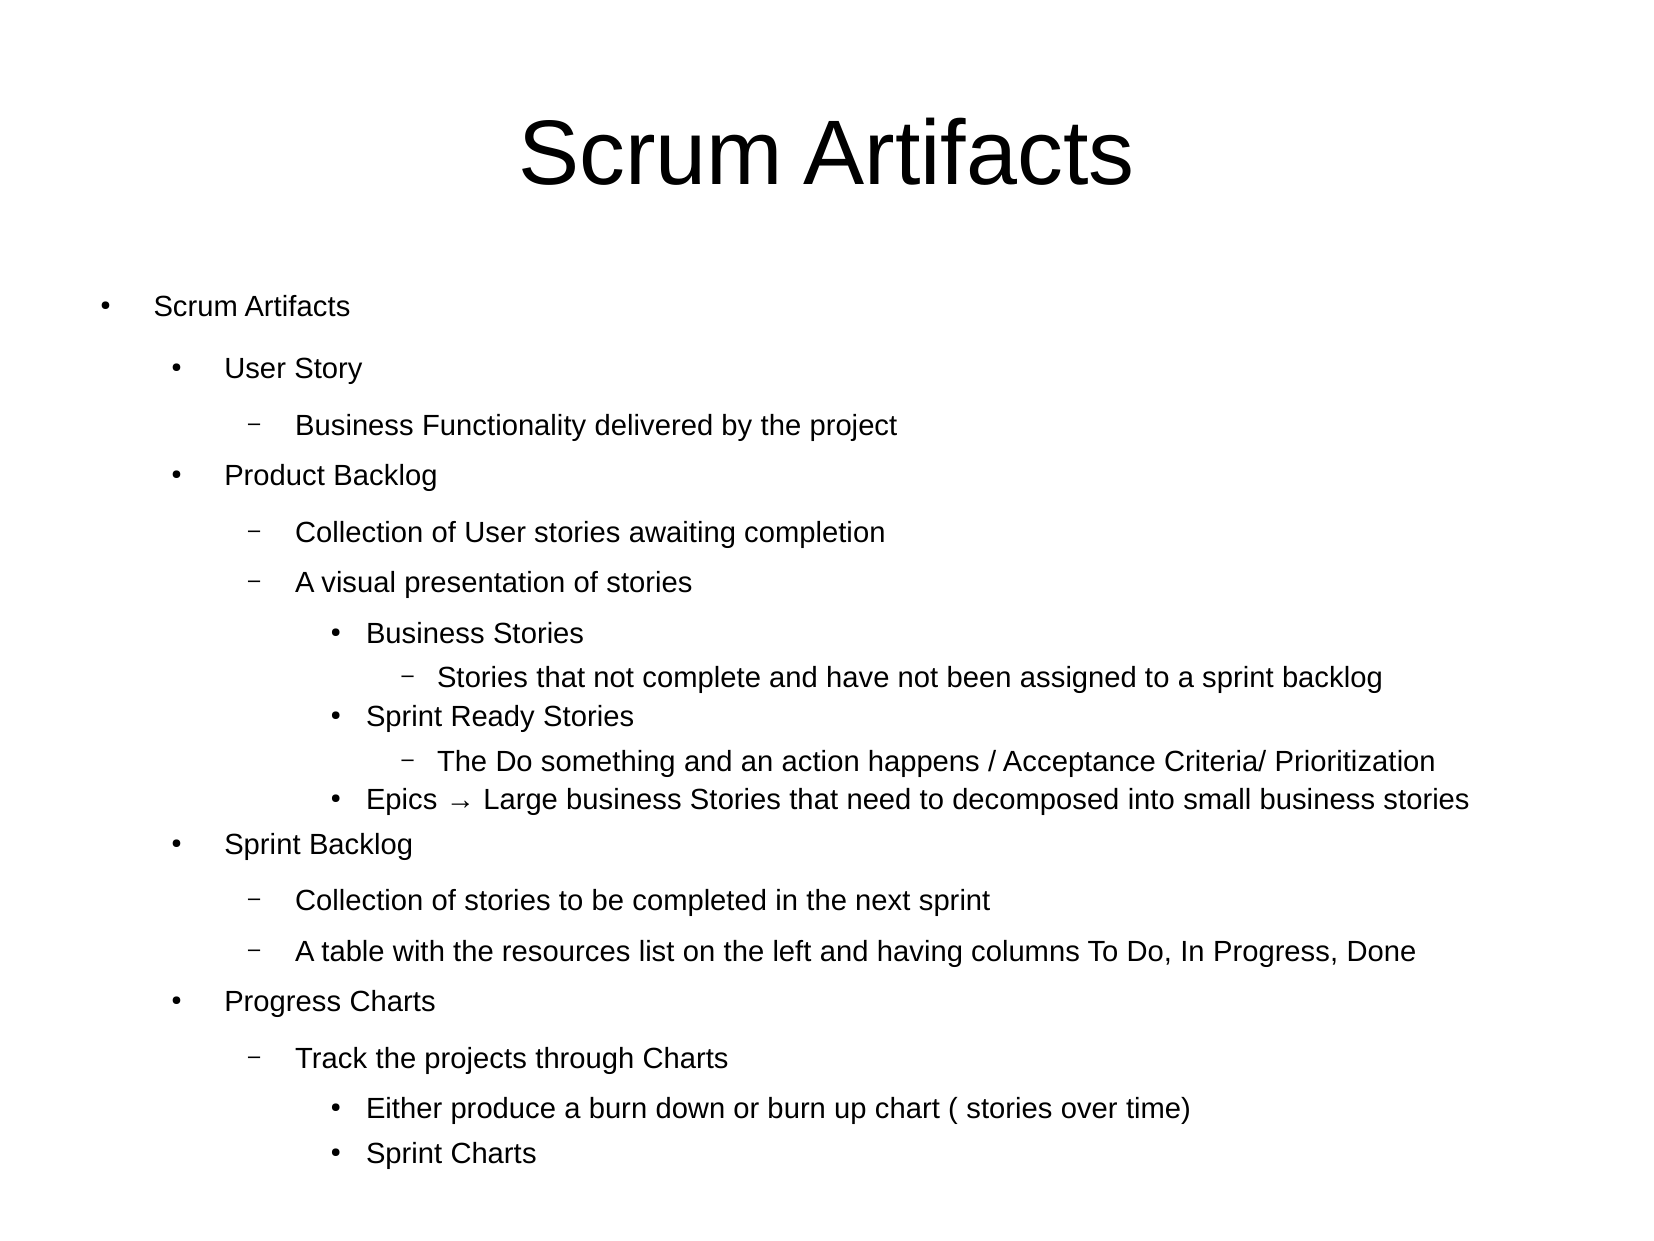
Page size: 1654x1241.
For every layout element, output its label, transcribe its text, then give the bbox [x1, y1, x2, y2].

list Scrum Artifacts User Story Business Functionality delivered by the project Product Backlog Collection of User stories awaiting completion A visual presentation of stories Business Stories Stories that not complete and have not been assigned to a sprint backlog Sprint Ready Stories The Do something and an action happens / Acceptance Criteria/ Prioritization Epics → Large business Stories that need to decomposed into small business stories Sprint Backlog Collection of stories to be completed in the next sprint A table with the resources list on the left and having columns To Do, In Progress, Done Progress Charts Track the projects through Charts Either produce a burn down or burn up chart ( stories over time) Sprint Charts [82, 290, 1571, 1170]
title Scrum Artifacts [82, 49, 1571, 257]
